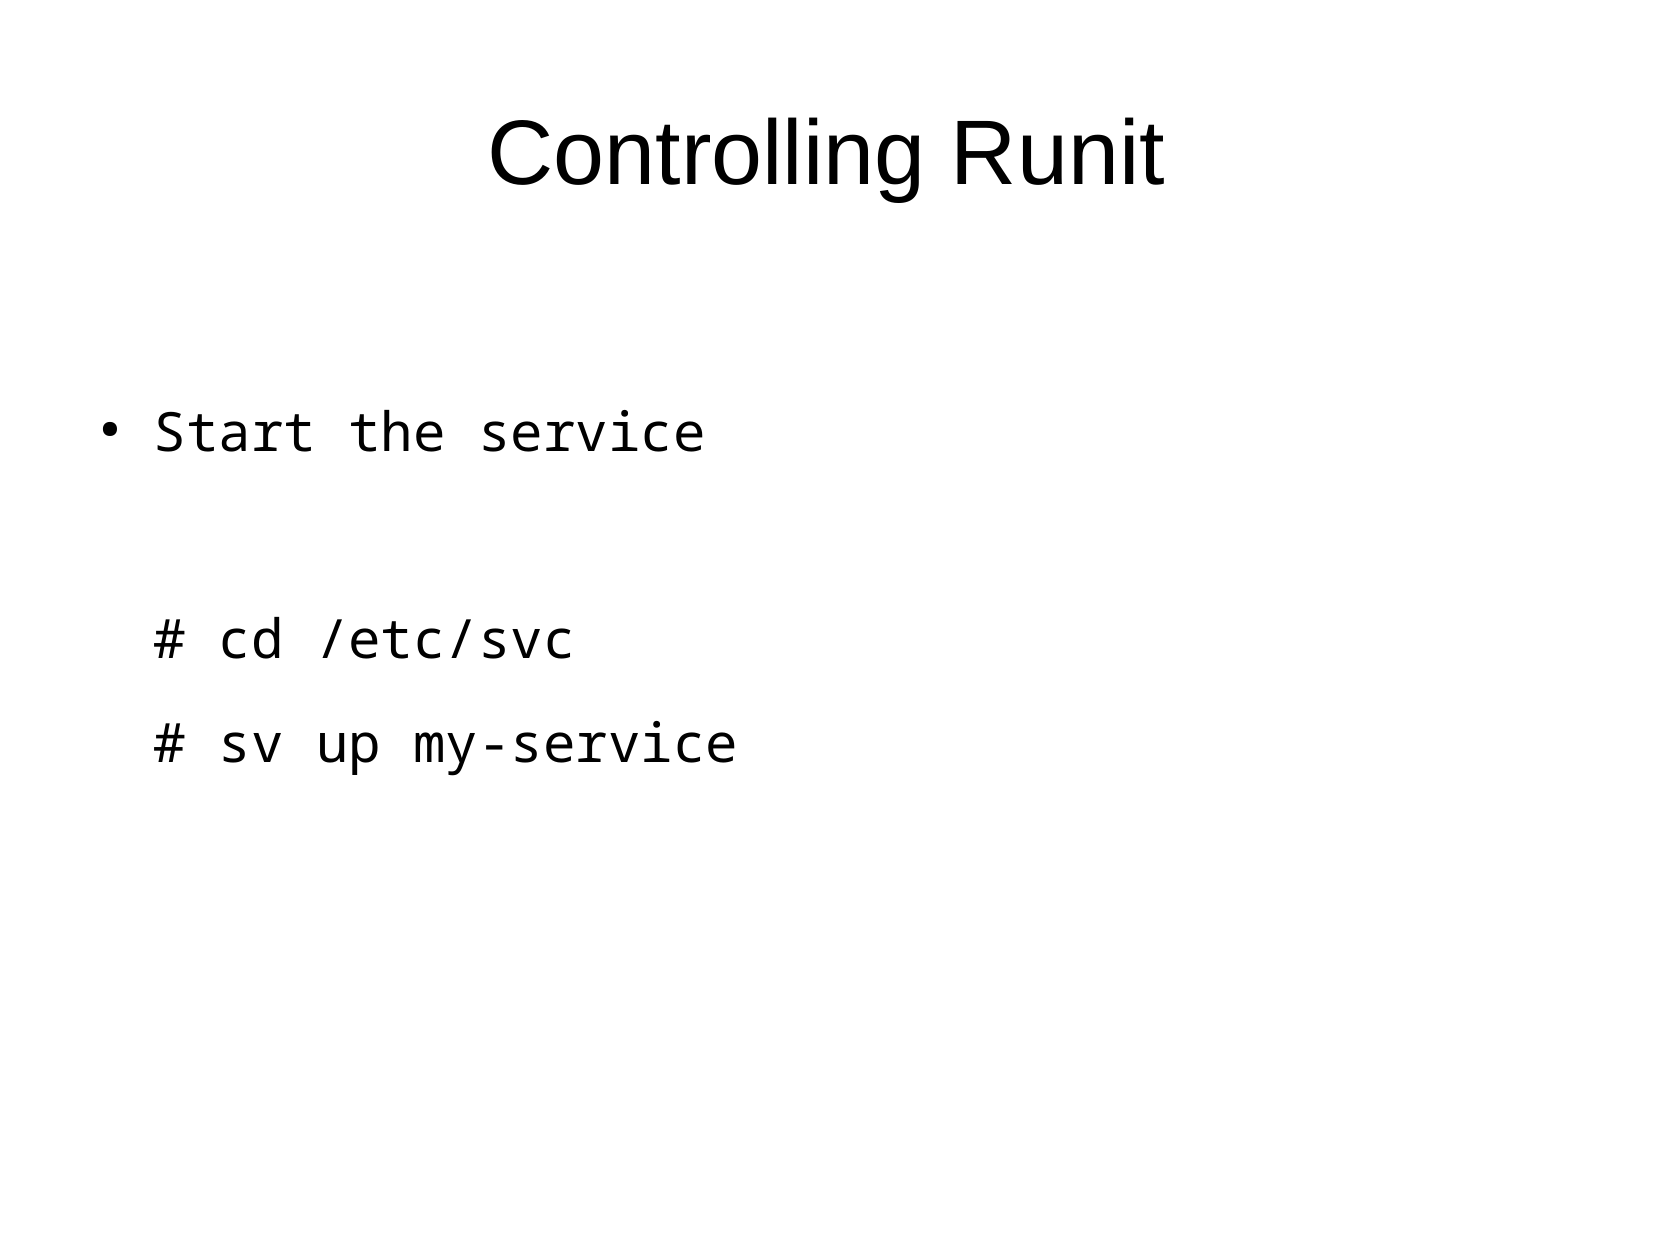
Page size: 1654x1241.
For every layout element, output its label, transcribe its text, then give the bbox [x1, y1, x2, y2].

title Controlling Runit [82, 49, 1571, 257]
list Start the service # cd /etc/svc # sv up my-service [82, 290, 1571, 1010]
